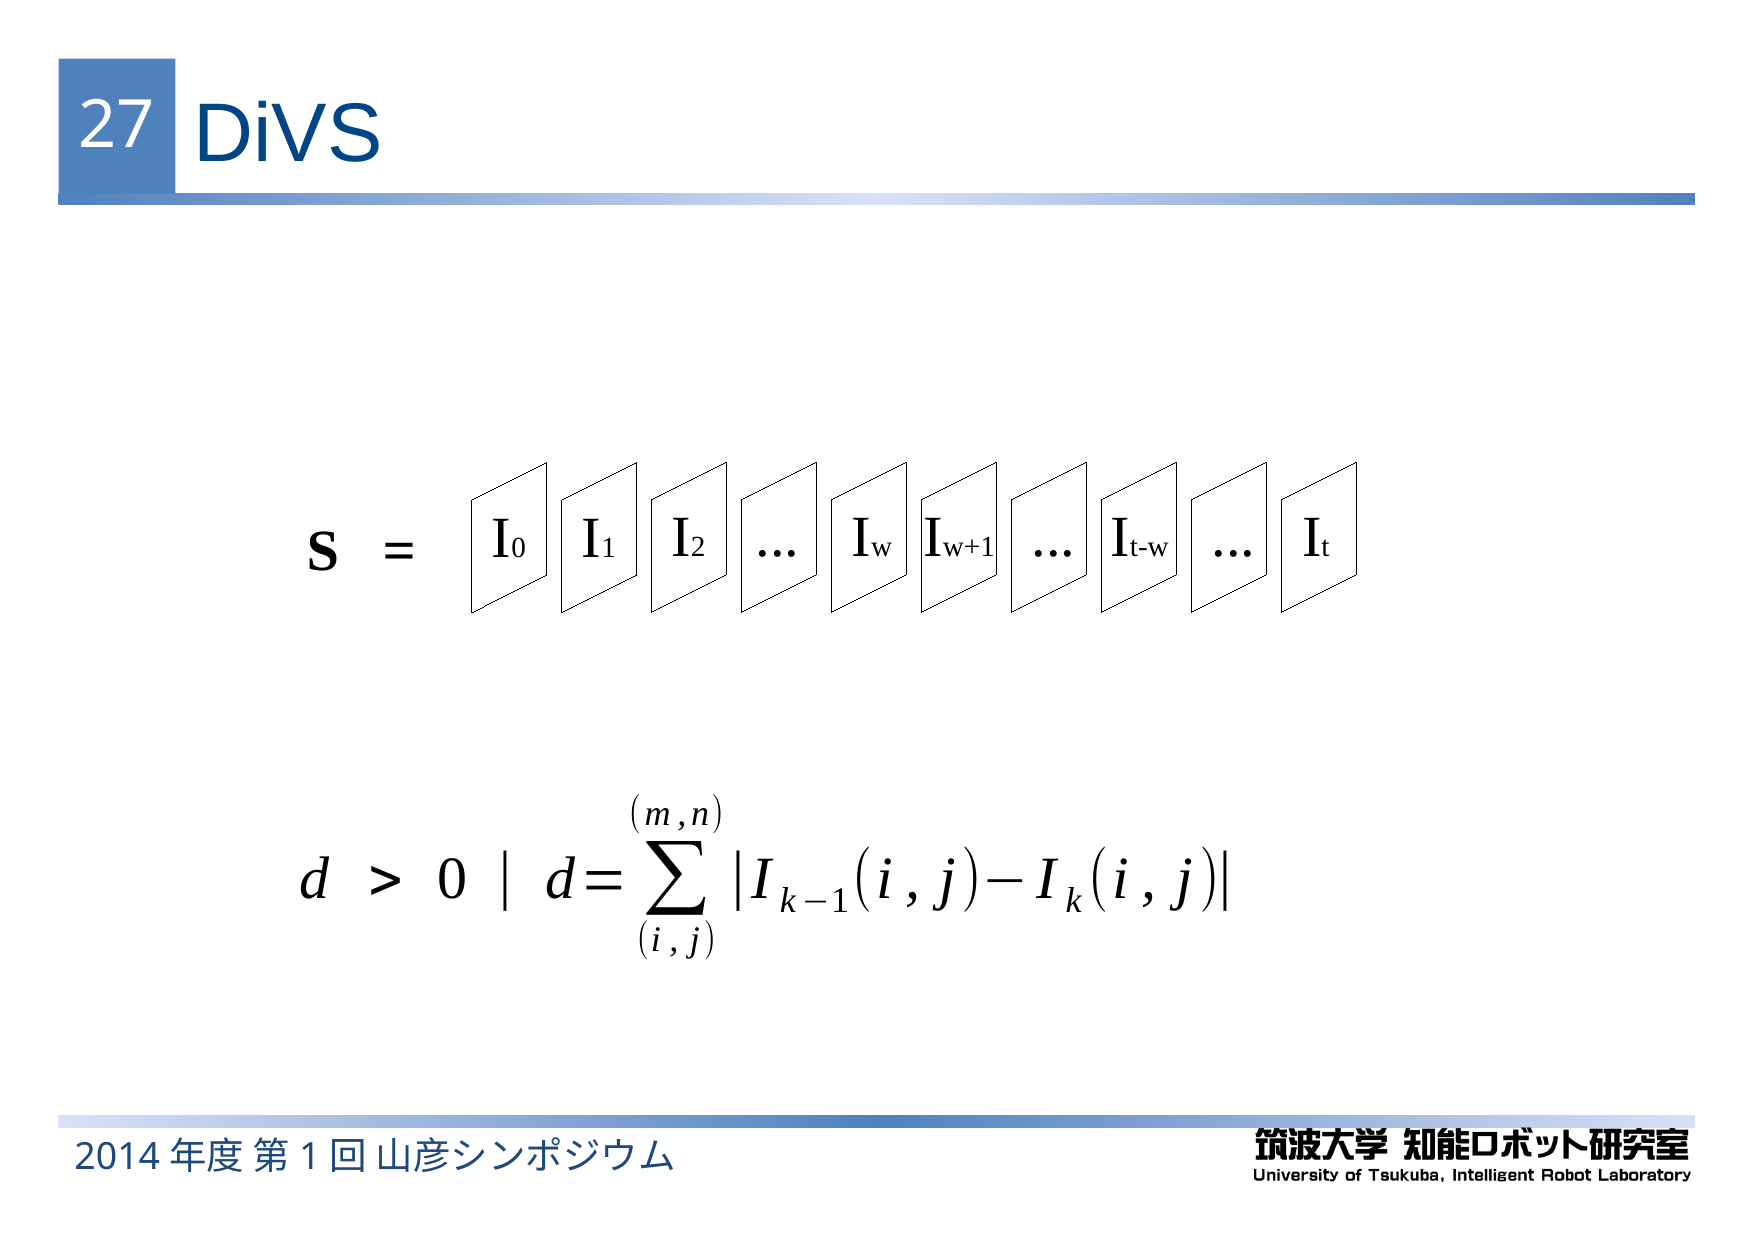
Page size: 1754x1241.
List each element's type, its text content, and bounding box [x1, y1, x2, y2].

text_box [1106, 462, 1177, 497]
text_box Iw+1 [908, 497, 1012, 577]
chart [291, 793, 1243, 963]
text_box It-w [1095, 497, 1192, 577]
text_box [561, 462, 637, 613]
text_box It [1287, 497, 1351, 577]
text_box [651, 462, 727, 613]
text_box ... [1016, 497, 1091, 577]
text_box [1281, 462, 1357, 613]
picture [1252, 1127, 1691, 1182]
text_box [471, 462, 547, 613]
text_box [921, 577, 992, 613]
text_box I2 [656, 497, 721, 577]
text_box ... [741, 497, 815, 577]
text_box [1191, 462, 1267, 613]
text_box [746, 462, 817, 576]
text_box [926, 462, 997, 497]
text_box S = [291, 511, 446, 591]
text_box [1011, 462, 1087, 613]
text_box [831, 462, 907, 613]
text_box I1 [567, 497, 632, 578]
text_box [1101, 577, 1172, 613]
text_box I0 [477, 497, 542, 578]
title DiVS [193, 61, 1651, 205]
text_box [741, 577, 812, 613]
text_box Iw [836, 497, 908, 577]
text_box ... [1196, 497, 1271, 577]
